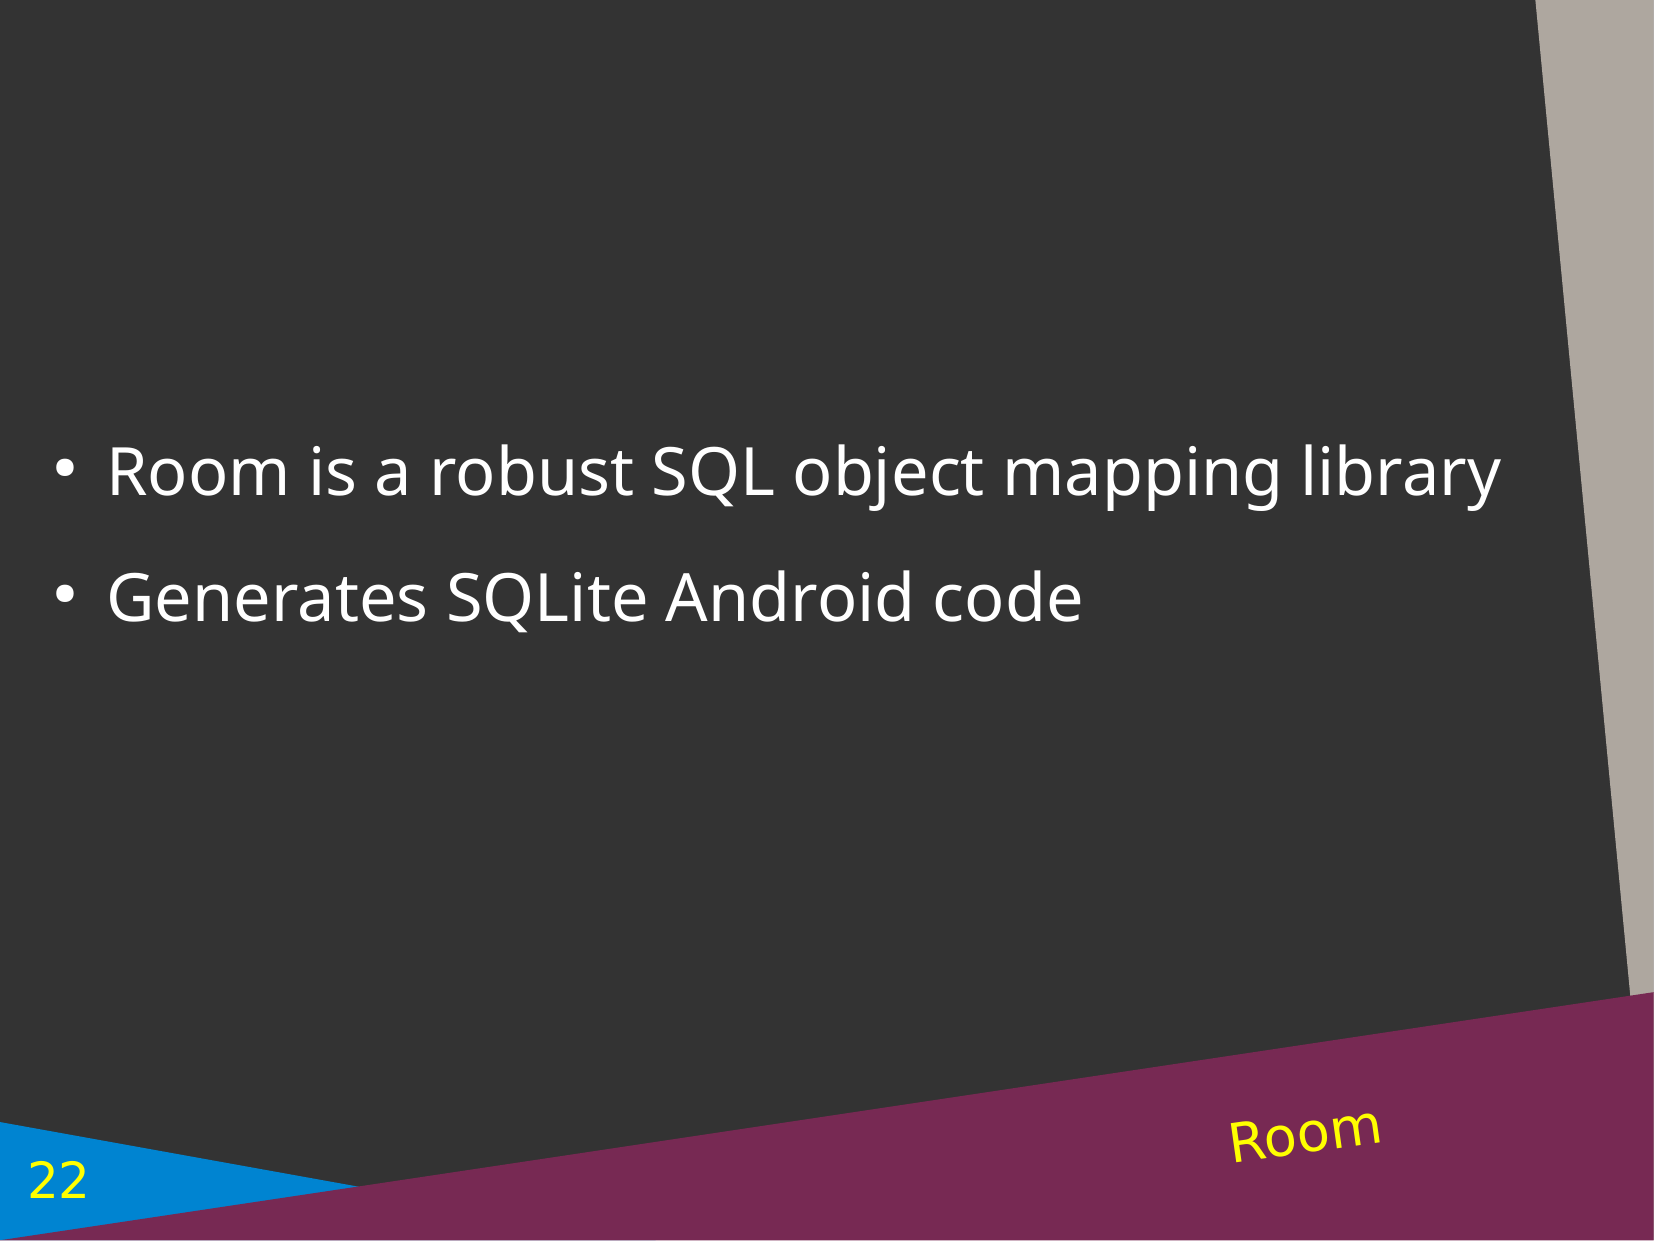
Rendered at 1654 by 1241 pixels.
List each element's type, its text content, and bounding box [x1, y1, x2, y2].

list Room is a robust SQL object mapping library Generates SQLite Android code [35, 59, 1524, 993]
title Room [956, 995, 1654, 1241]
